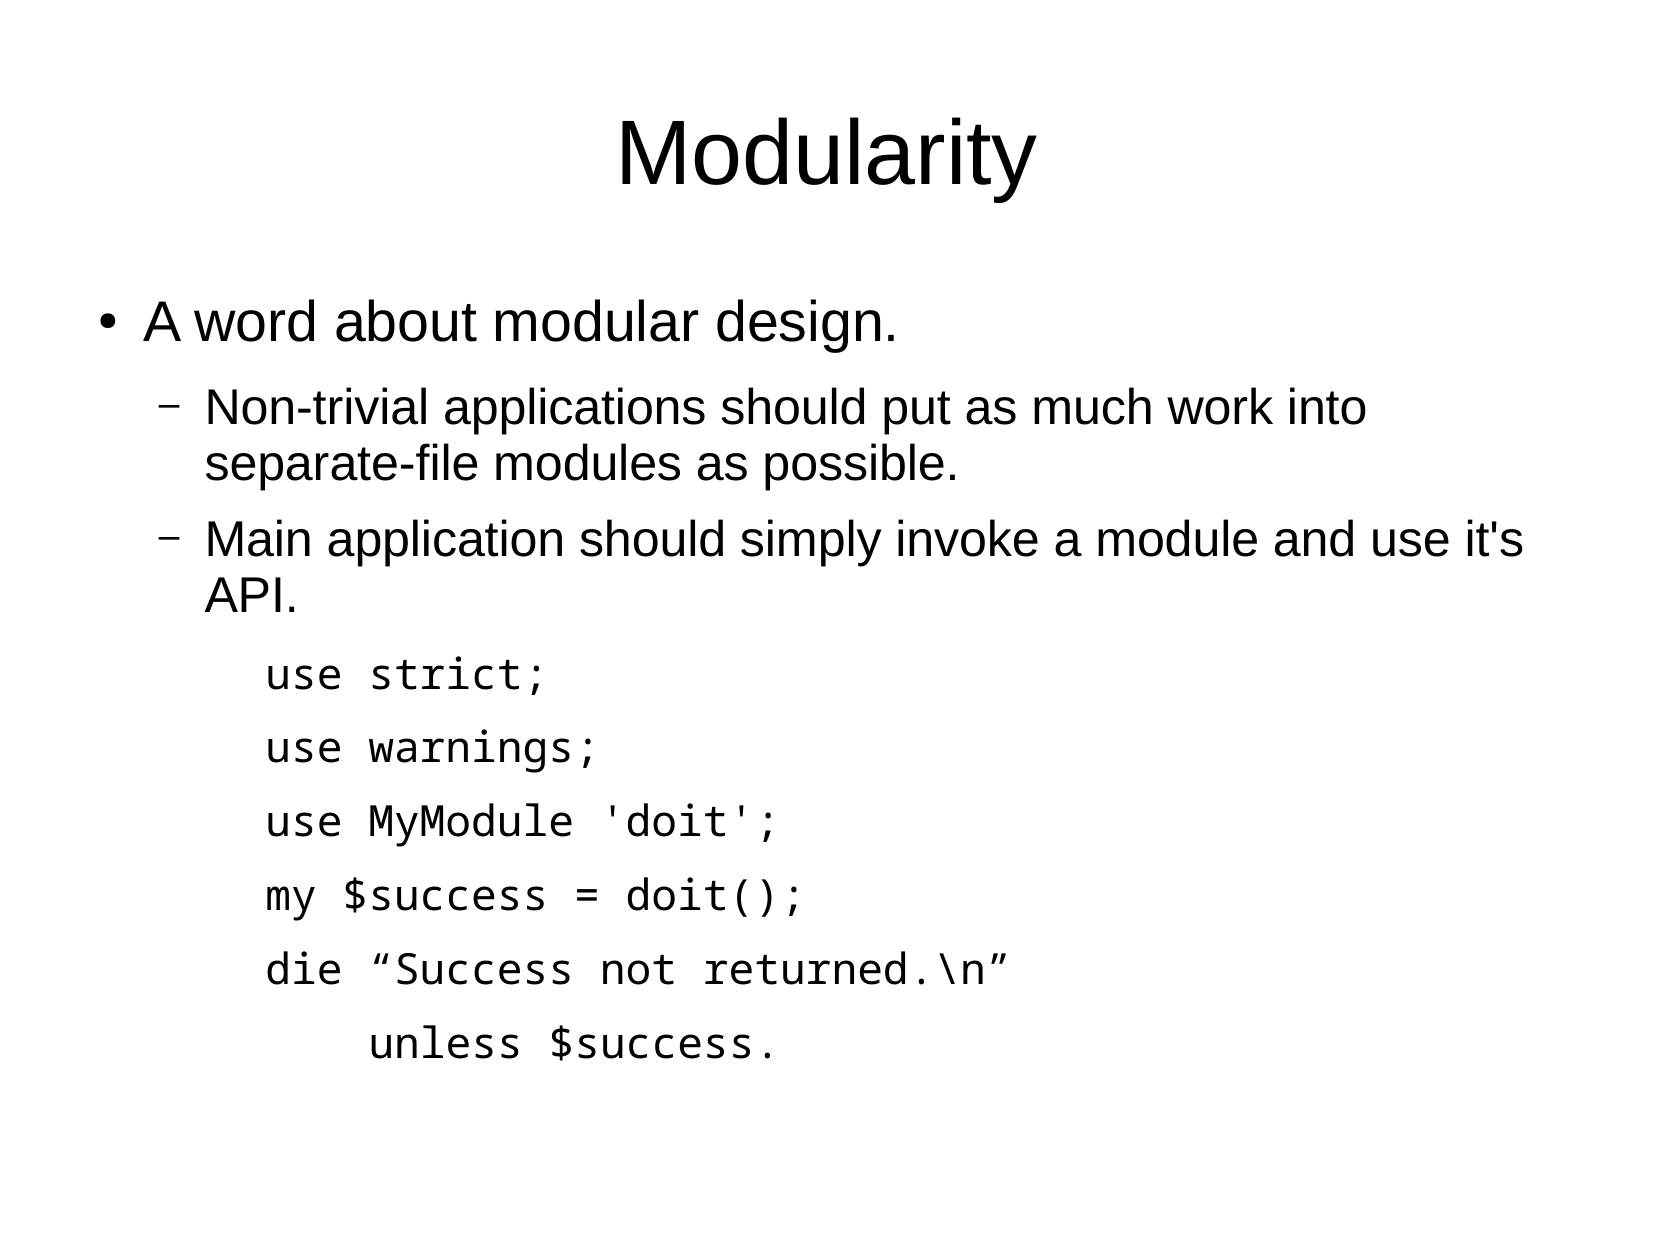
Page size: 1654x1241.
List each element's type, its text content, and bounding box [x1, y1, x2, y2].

title Modularity [82, 49, 1571, 257]
list A word about modular design. Non-trivial applications should put as much work into separate-file modules as possible. Main application should simply invoke a module and use it's API. use strict; use warnings; use MyModule 'doit'; my $success = doit(); die “Success not returned.\n” unless $success. [82, 290, 1571, 1081]
